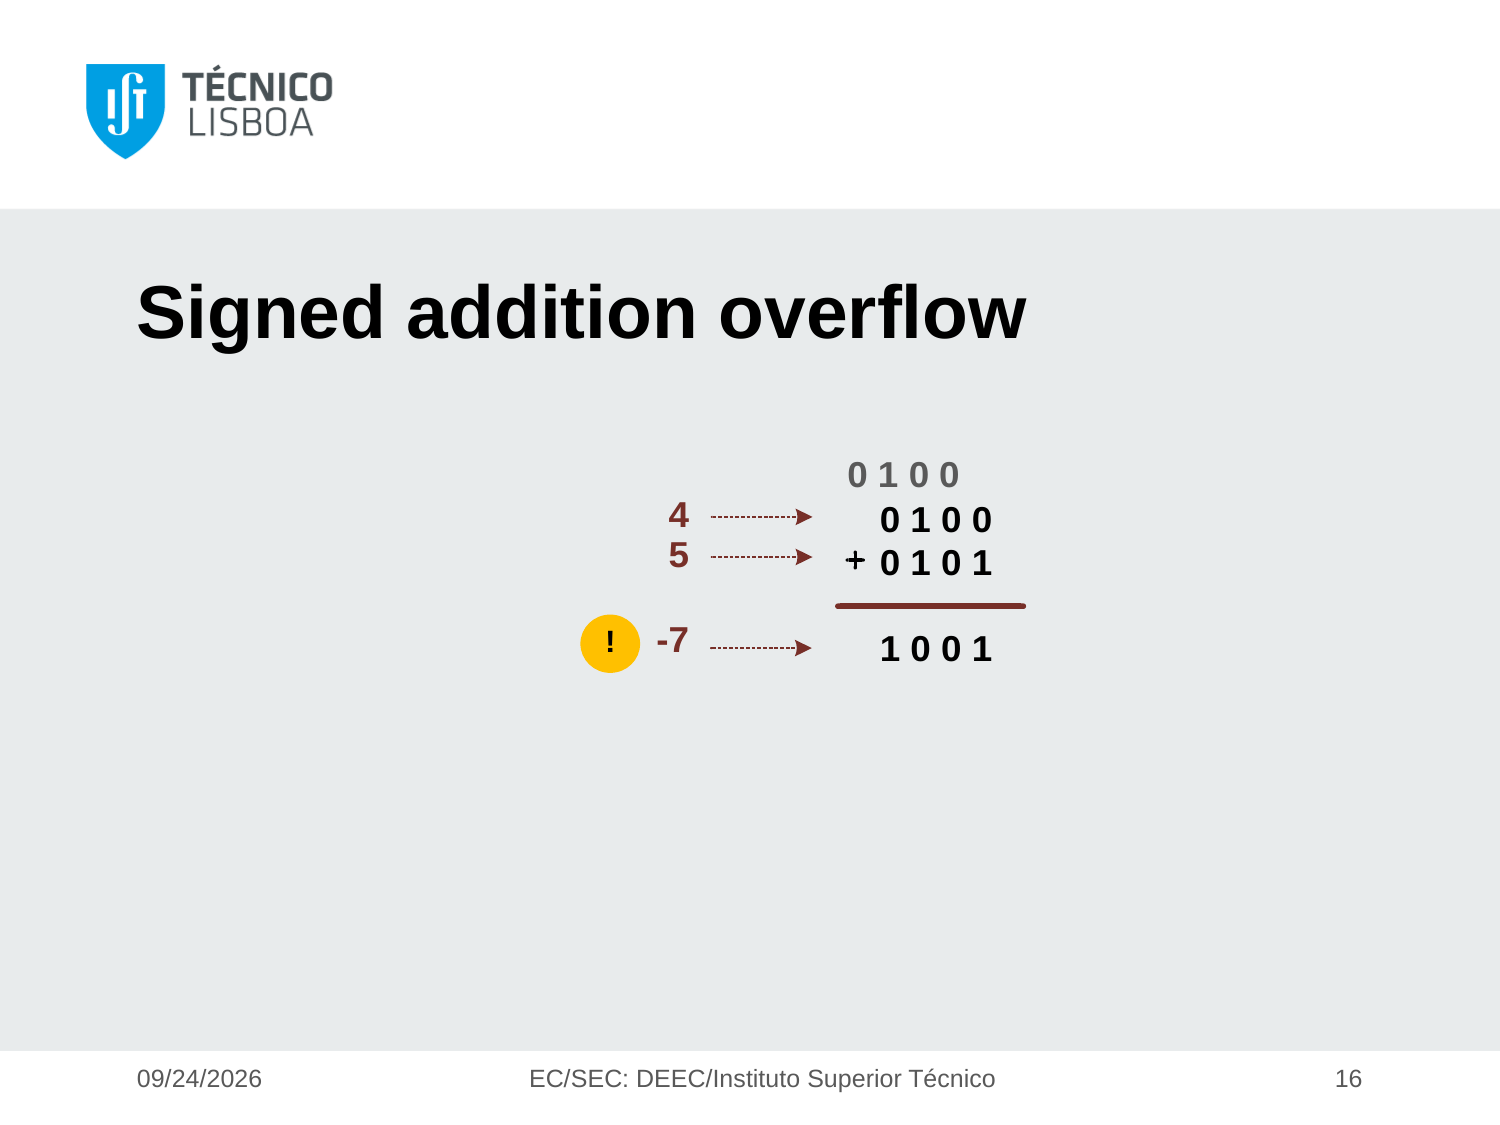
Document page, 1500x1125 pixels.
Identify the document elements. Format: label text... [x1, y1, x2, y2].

slide_number 1 [1077, 1052, 1378, 1103]
footer EC/SEC: DEEC/Instituto Superior Técnico [512, 1052, 1021, 1103]
title Signed addition overflow [121, 237, 1378, 381]
picture [0, 0, 1500, 1125]
slide_number 10/09/2018 [121, 1052, 425, 1103]
